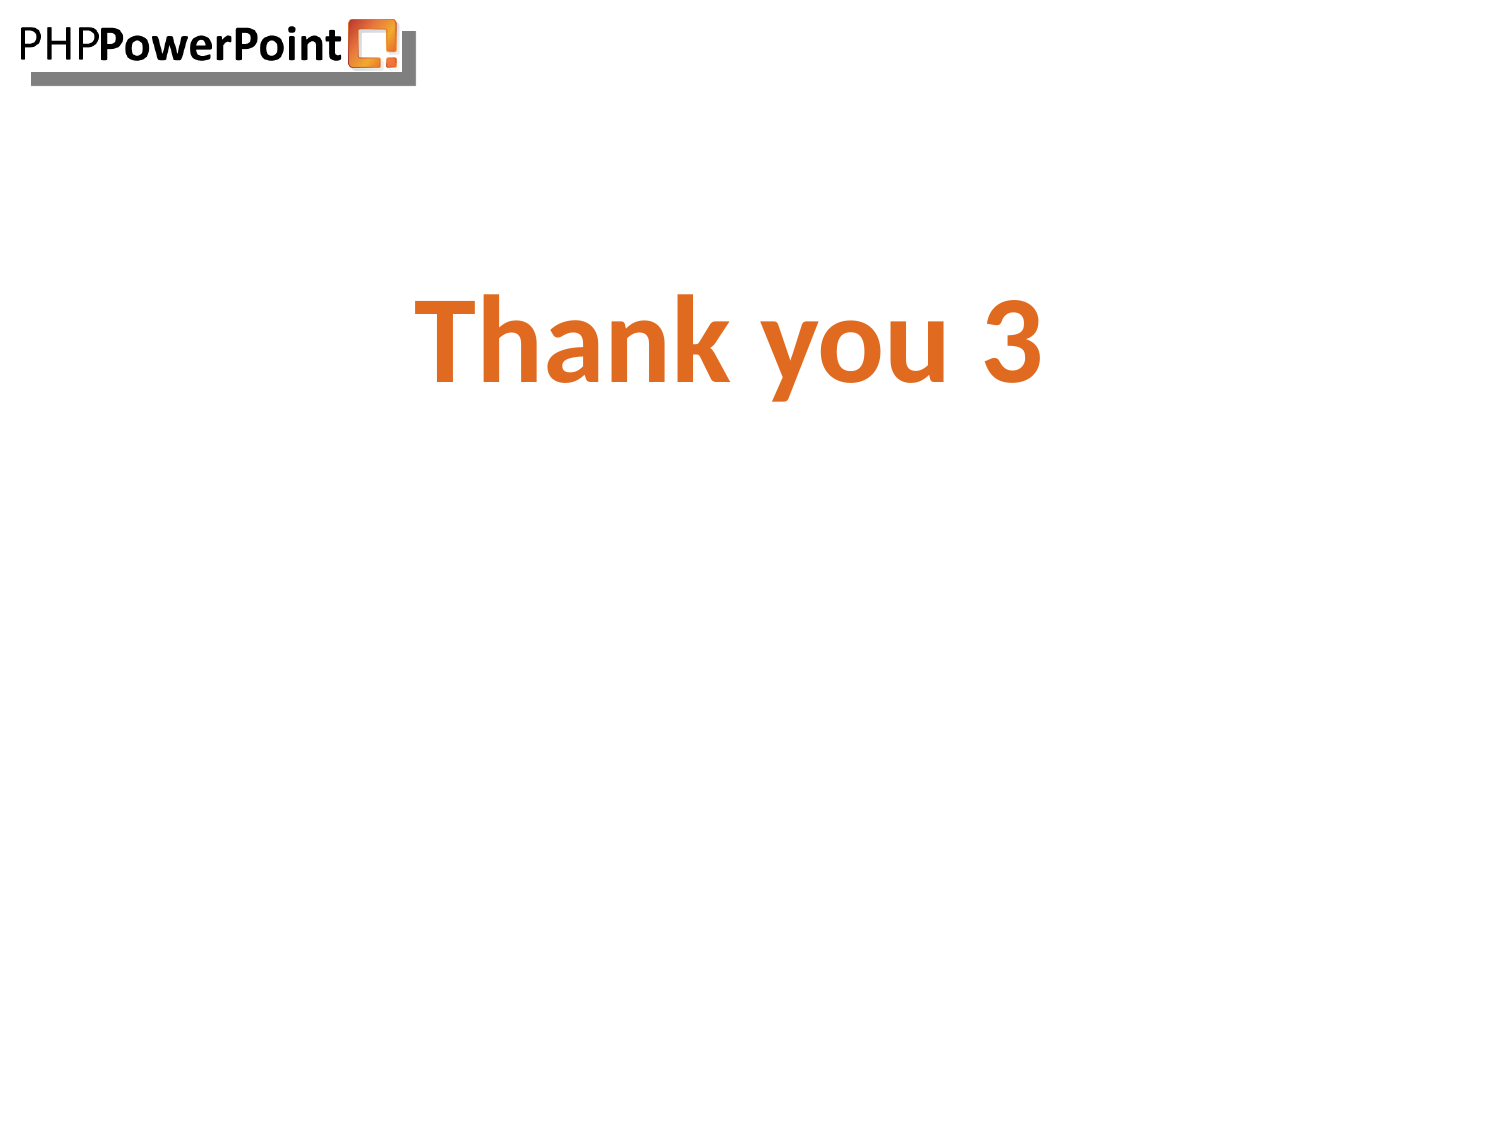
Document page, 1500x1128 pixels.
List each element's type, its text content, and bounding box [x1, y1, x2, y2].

picture [15, 15, 402, 72]
text_box Thank you 3 [265, 281, 1204, 751]
